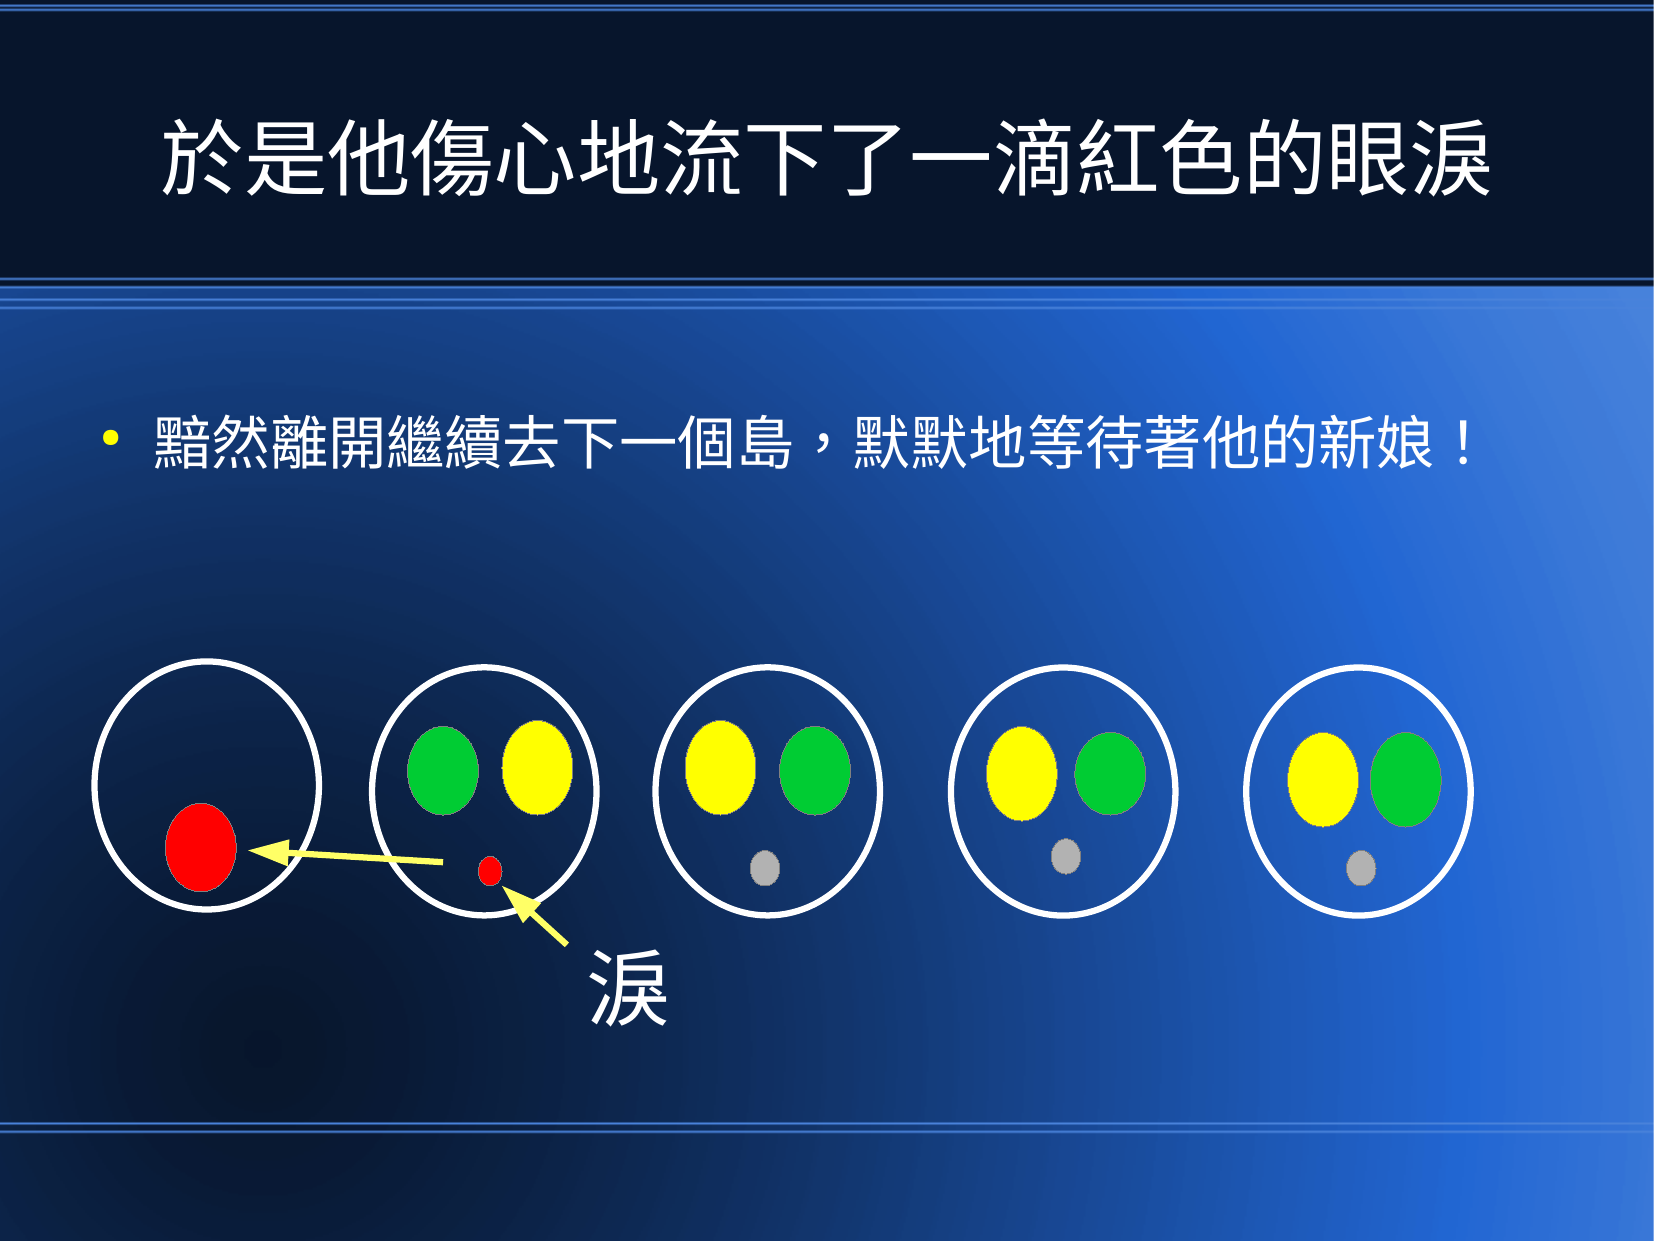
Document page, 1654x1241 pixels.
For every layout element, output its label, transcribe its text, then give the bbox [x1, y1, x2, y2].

text_box [1346, 850, 1377, 886]
list 黯然離開繼續去下一個島，默默地等待著他的新娘！ [82, 355, 1571, 1241]
text_box [165, 803, 237, 892]
title 於是他傷心地流下了一滴紅色的眼淚 [82, 49, 1571, 257]
text_box [685, 720, 756, 816]
text_box [1074, 732, 1146, 816]
text_box [501, 720, 573, 816]
text_box [1370, 732, 1442, 828]
text_box [1051, 838, 1081, 875]
text_box [478, 856, 503, 886]
text_box [986, 726, 1058, 822]
picture [0, 0, 1654, 1241]
text_box [750, 850, 780, 886]
text_box 淚 [571, 933, 686, 1033]
text_box [779, 726, 851, 816]
text_box [1287, 732, 1359, 828]
text_box [407, 726, 479, 816]
